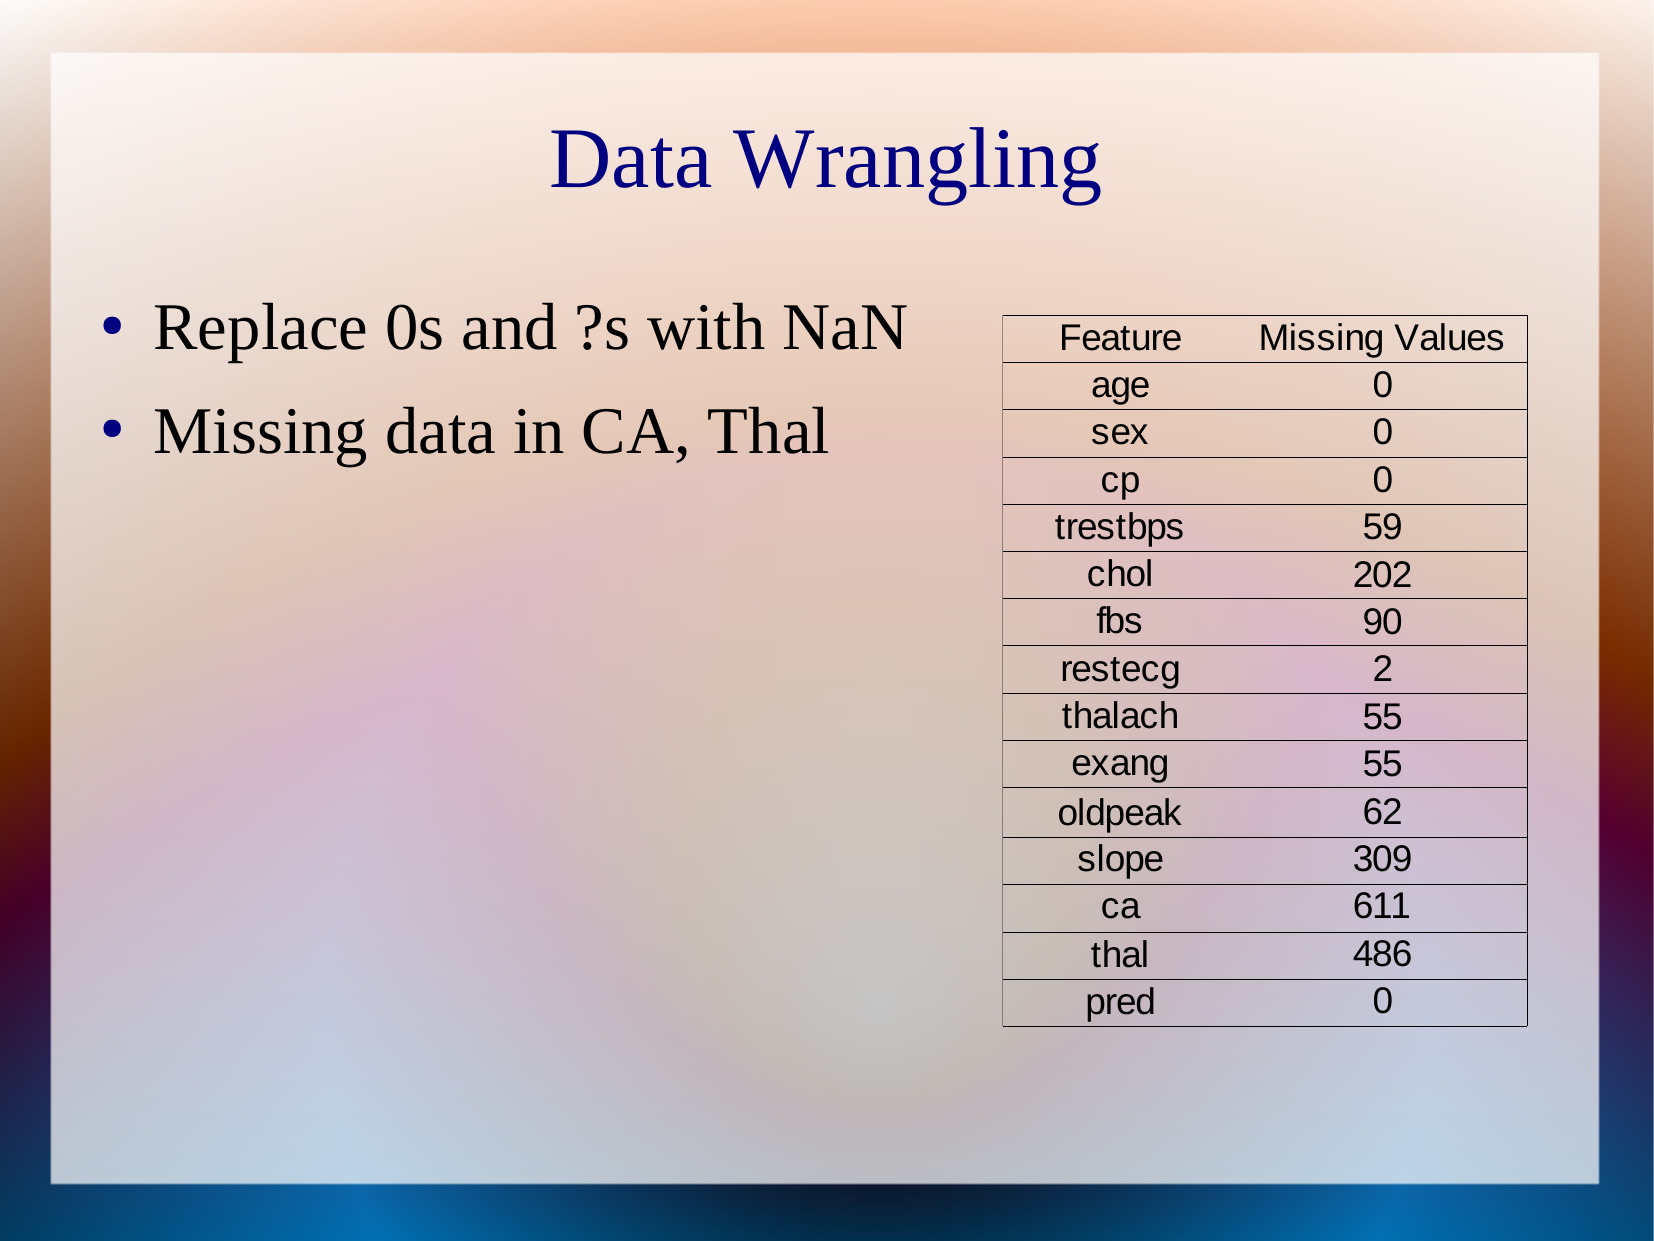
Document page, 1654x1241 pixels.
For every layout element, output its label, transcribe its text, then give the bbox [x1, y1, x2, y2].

list Replace 0s and ?s with NaN Missing data in CA, Thal [82, 290, 1571, 1034]
title Data Wrangling [82, 55, 1571, 263]
chart [1002, 315, 1531, 1030]
picture [0, 0, 1654, 1241]
